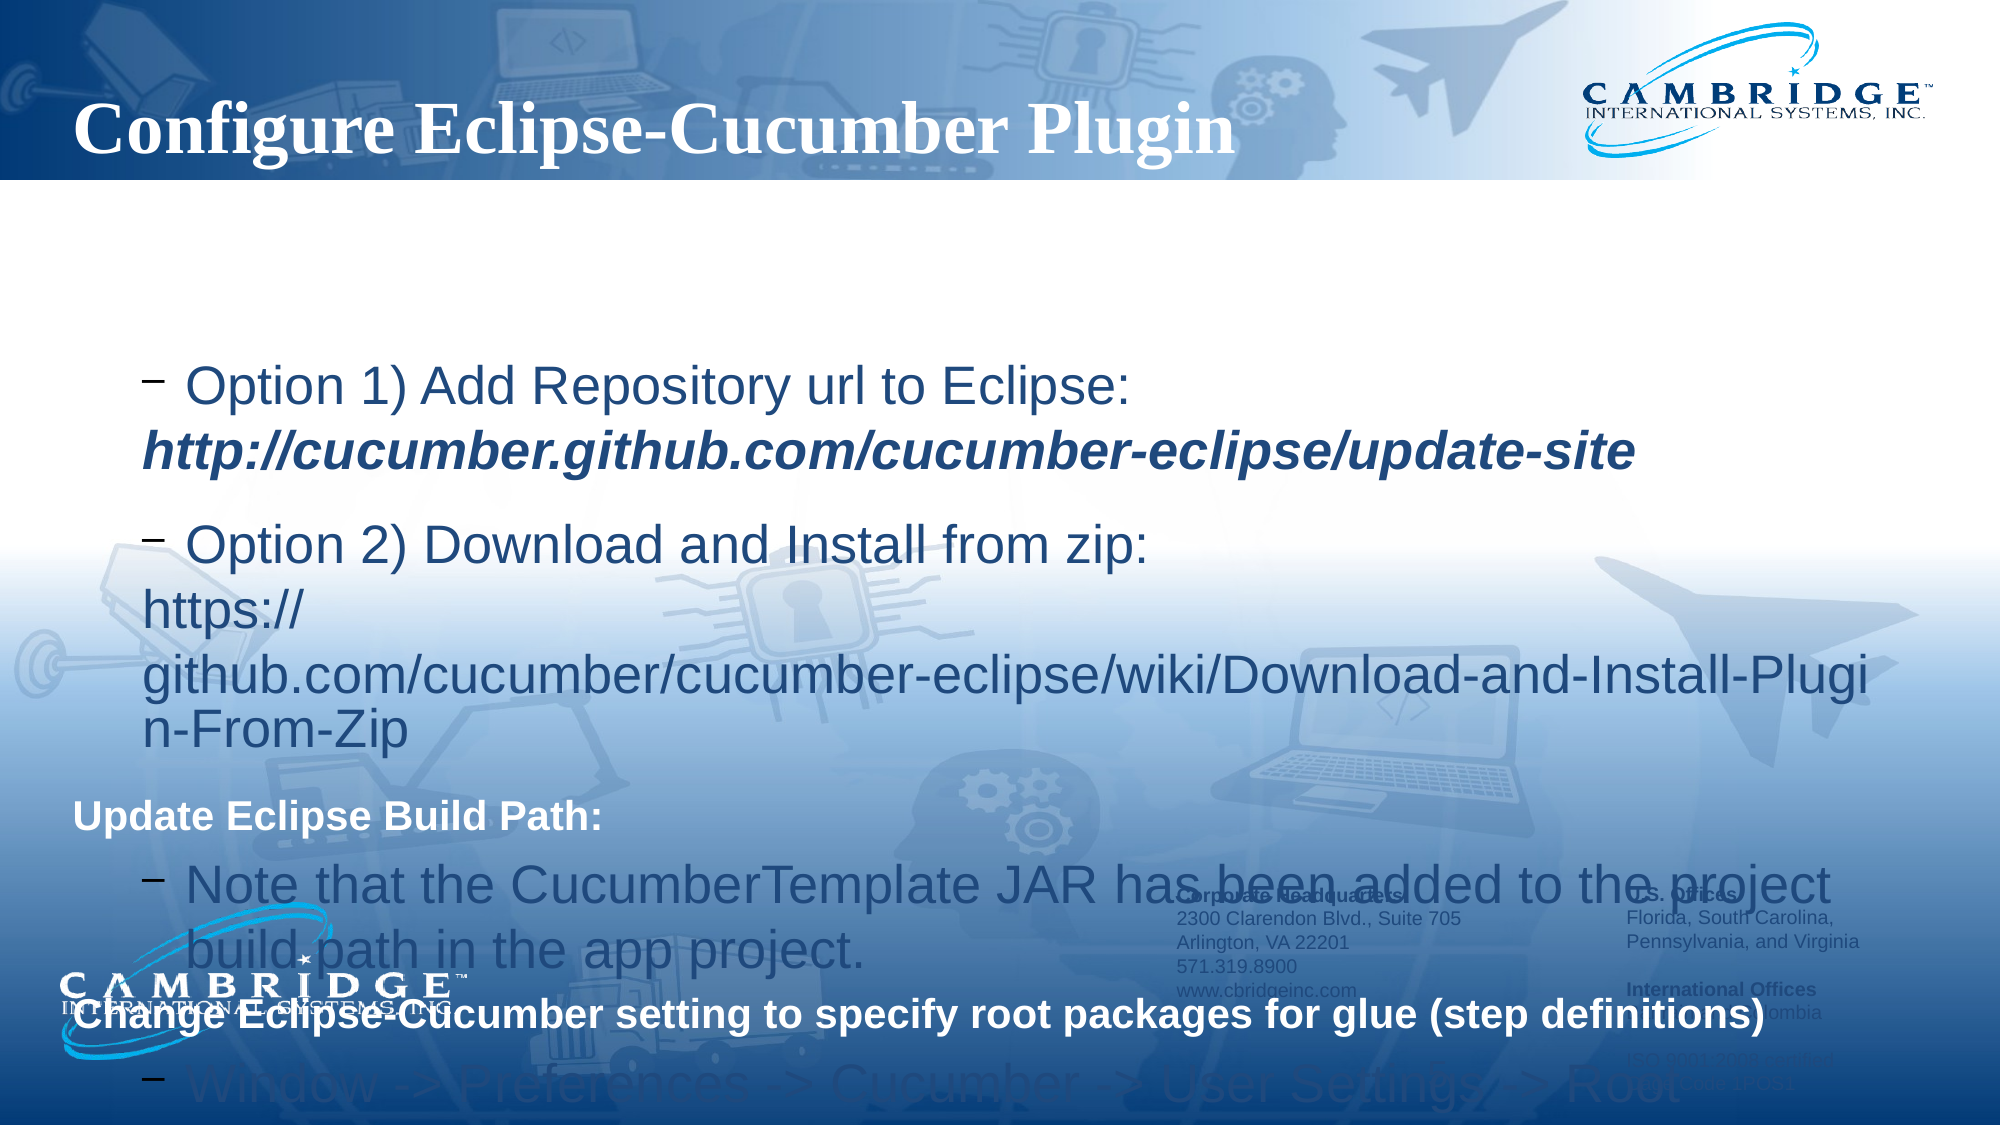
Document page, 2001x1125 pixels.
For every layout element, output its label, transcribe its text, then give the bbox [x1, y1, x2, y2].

picture [1548, 1010, 1557, 1024]
picture [185, 1010, 194, 1024]
picture [0, 451, 2000, 1125]
picture [1731, 1005, 1743, 1009]
list Steps to install and configure the Eclipse-Cucumber Plugin: Download and Install the Eclipse Cucumber plugin: Option 1) Add Repository url to Eclipse: http://cucumber.github.com/cucumber-eclipse/update-site Option 2) Download and Install from zip: https://github.com/cucumber/cucumber-eclipse/wiki/Download-and-Install-Plugin-From-Zip Update Eclipse Build Path: Note that the CucumberTemplate JAR has been added to the project build path in the app project. Change Eclipse-Cucumber setting to specify root packages for glue (step definitions) Window -> Preferences -> Cucumber -> User Settings -> Root Package Names: info.seleniumcucumber.stepdefinitions, gov.cbp.ace.test.stepdefinitions, test.stepdefinitions [57, 223, 1900, 1005]
picture [547, 1010, 556, 1024]
title Configure Eclipse-Cucumber Plugin [57, 70, 1522, 223]
slide_number <number> [1412, 1042, 1863, 1103]
picture [1685, 1010, 1695, 1024]
picture [0, 0, 1995, 180]
